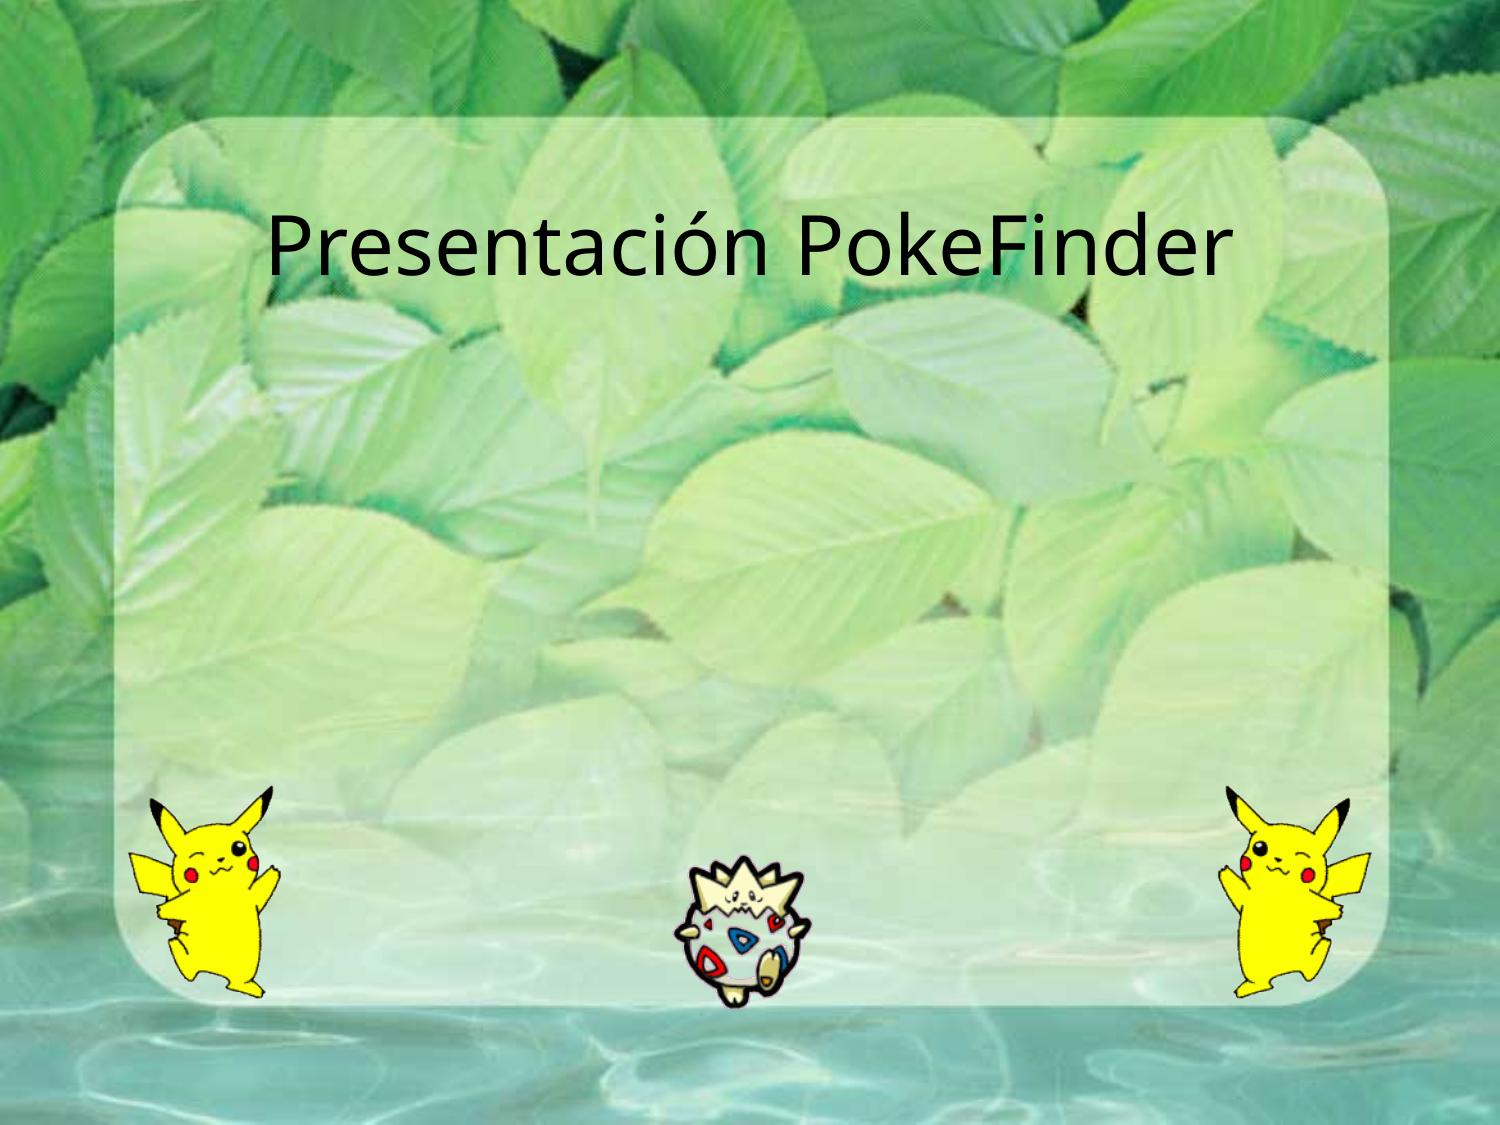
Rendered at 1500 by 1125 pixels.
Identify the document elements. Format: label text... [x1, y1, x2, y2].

title Presentación PokeFinder [112, 121, 1388, 363]
picture [0, 0, 1500, 1125]
